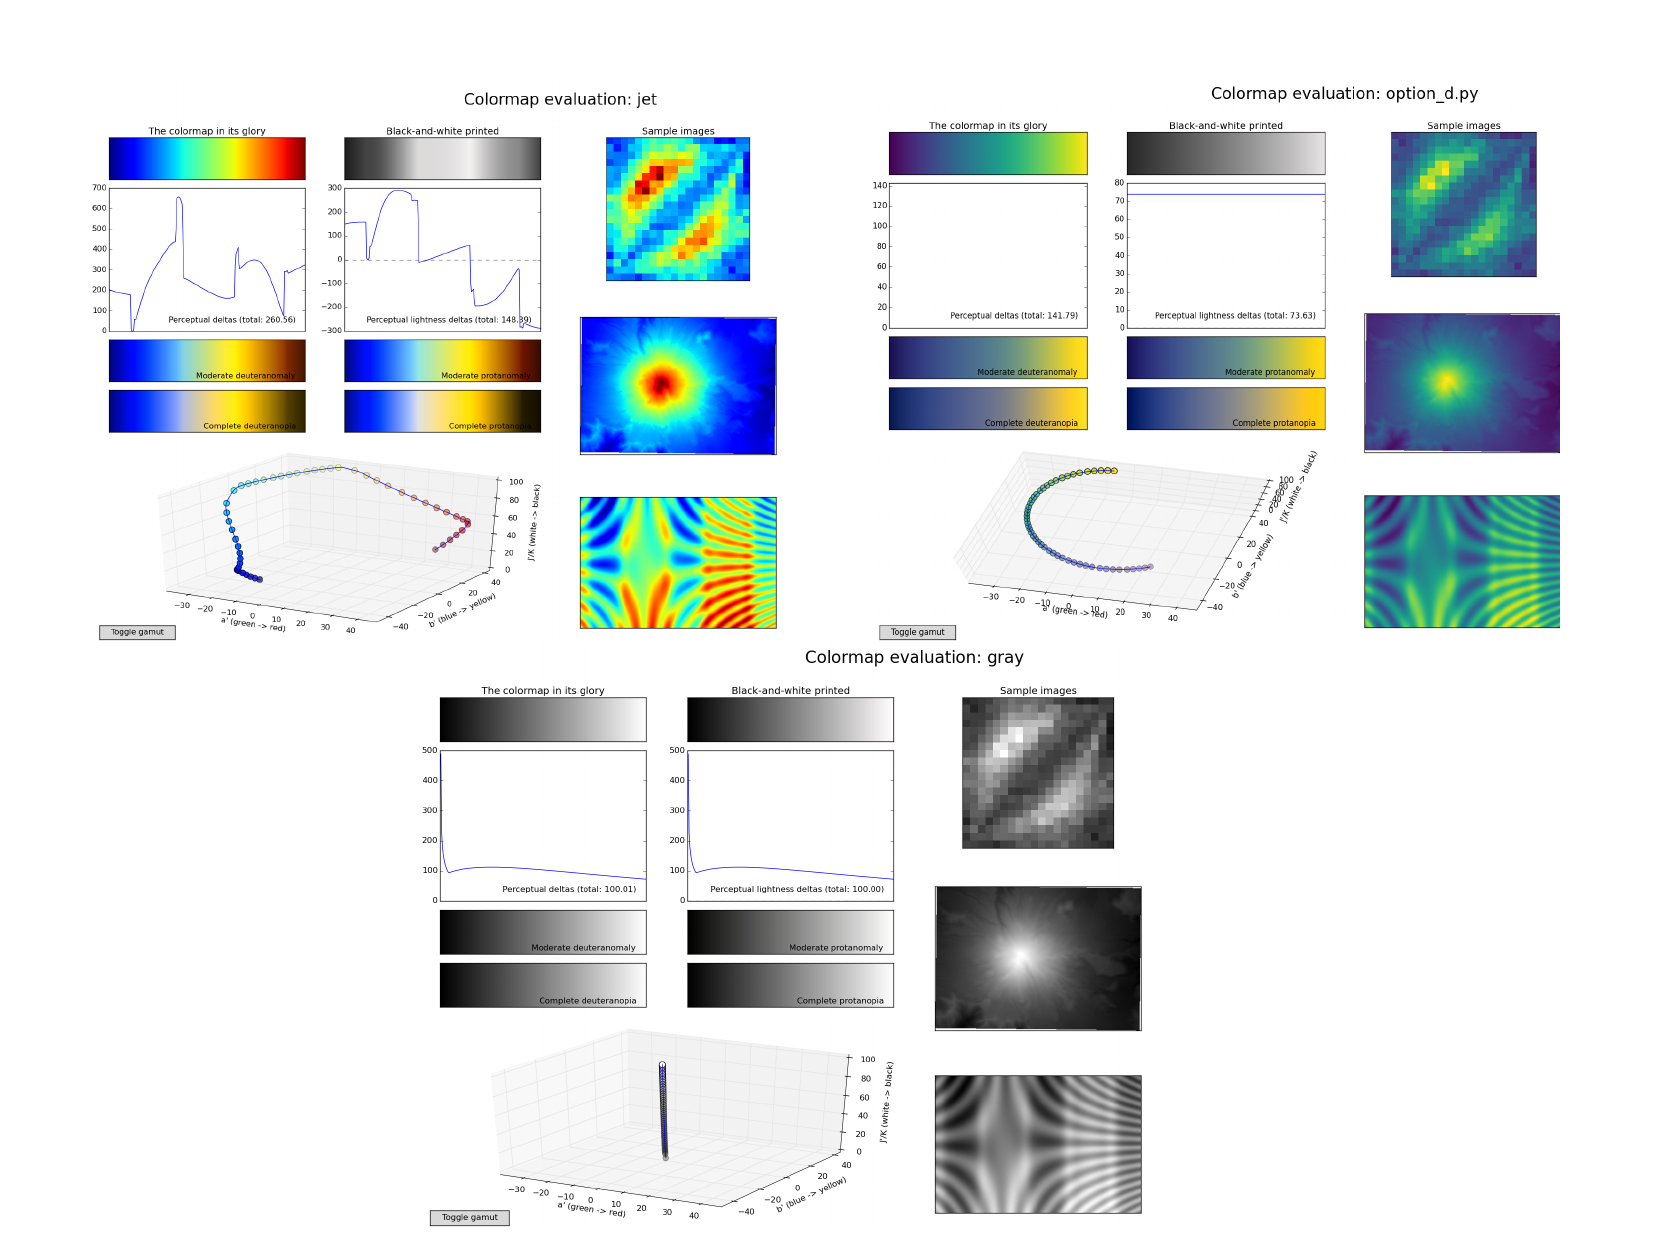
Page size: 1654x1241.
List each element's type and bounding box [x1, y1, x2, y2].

picture [90, 75, 1561, 1232]
